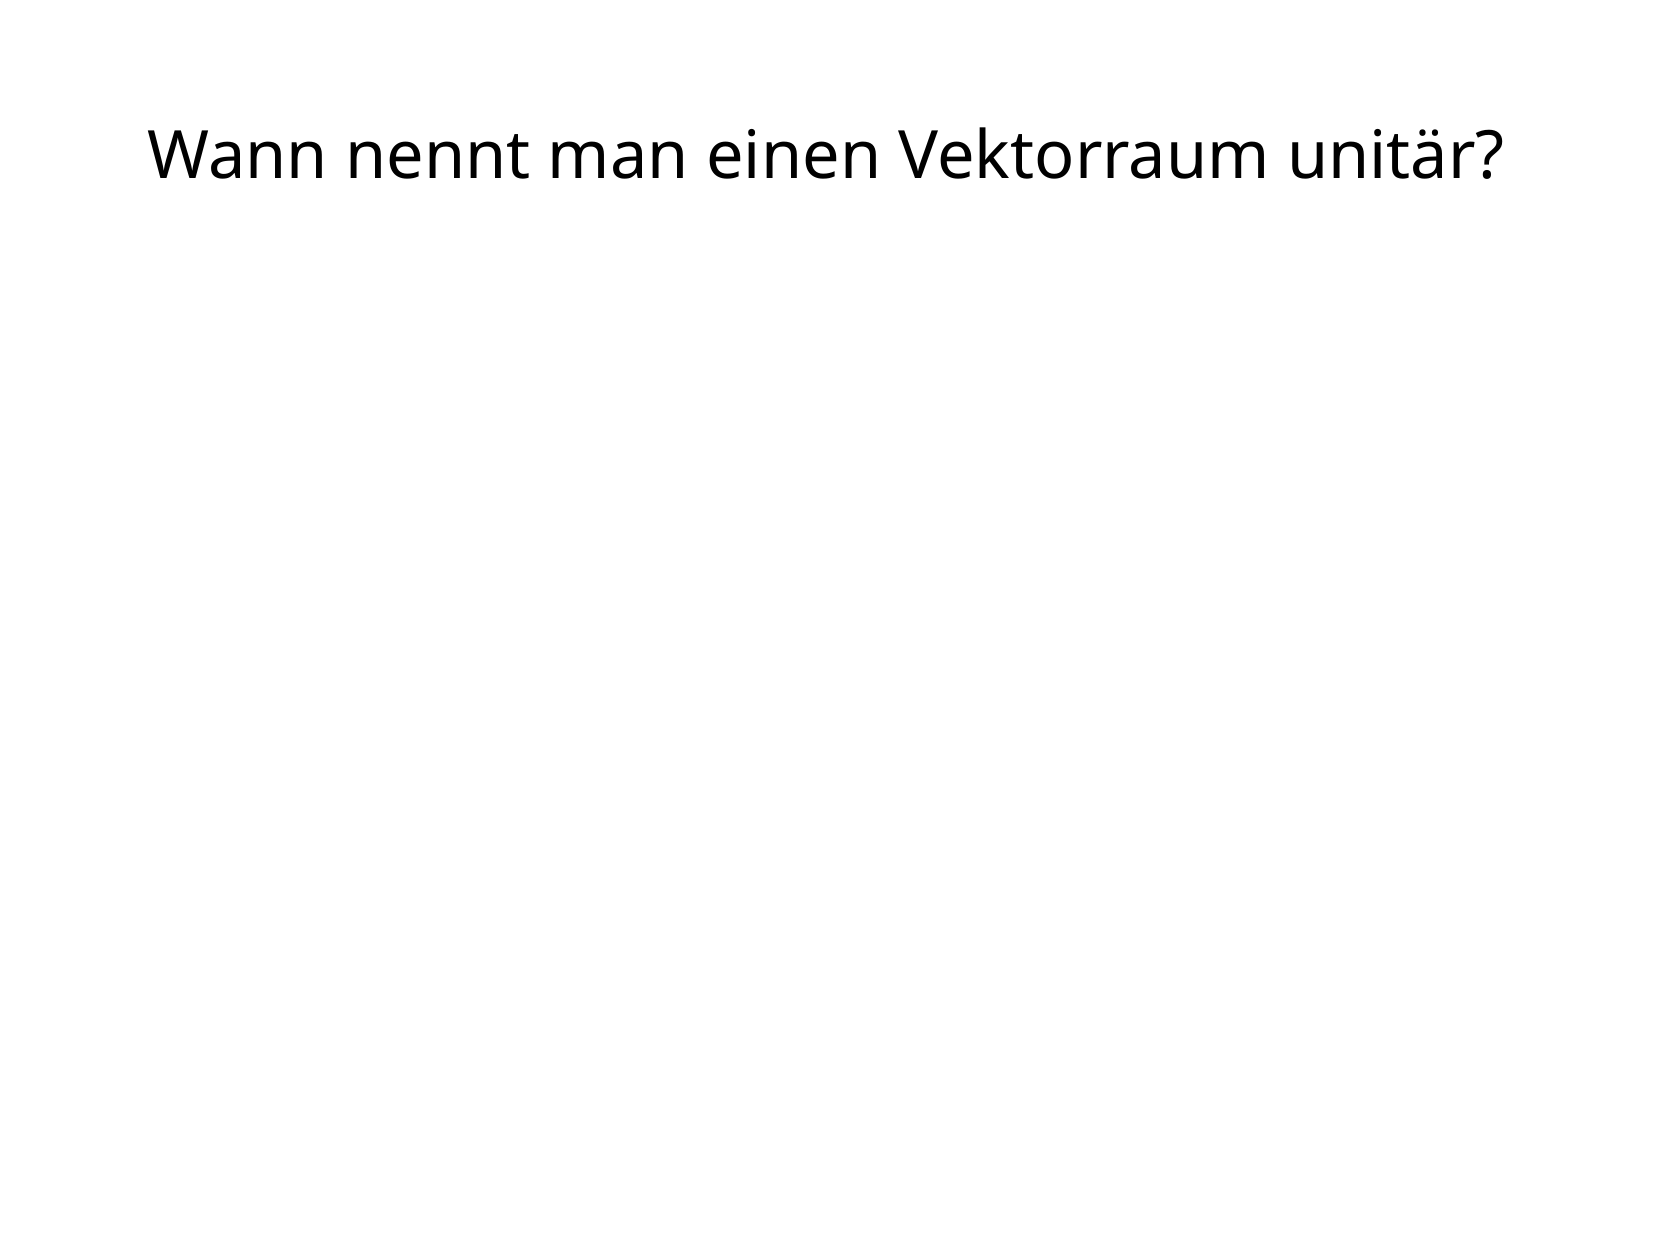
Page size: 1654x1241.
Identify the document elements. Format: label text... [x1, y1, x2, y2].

title Wann nennt man einen Vektorraum unitär? [82, 49, 1571, 257]
